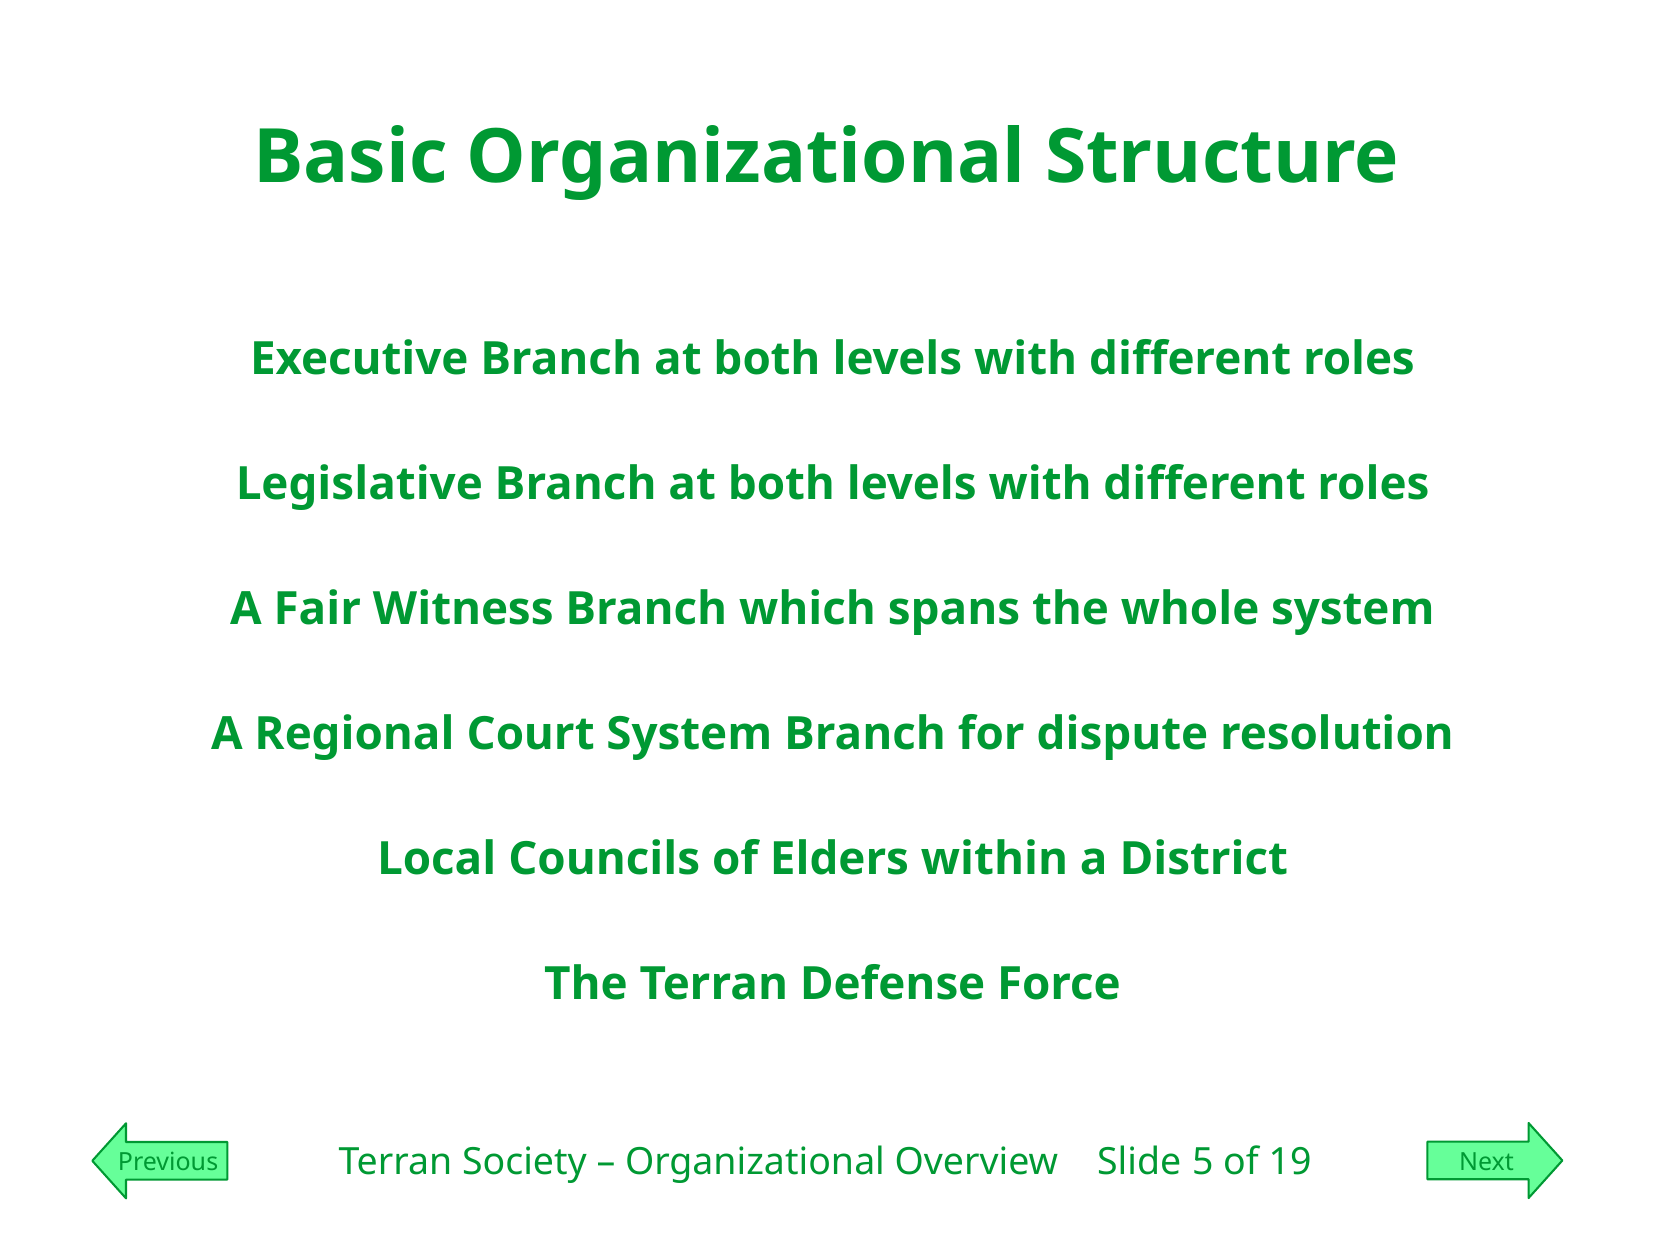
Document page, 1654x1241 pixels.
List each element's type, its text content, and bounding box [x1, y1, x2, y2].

text_box Executive Branch at both levels with different roles Legislative Branch at both levels with different roles A Fair Witness Branch which spans the whole system A Regional Court System Branch for dispute resolution Local Councils of Elders within a District The Terran Defense Force [165, 271, 1501, 1067]
text_box Terran Society – Organizational Overview Slide <number> of 19 [270, 1126, 1381, 1241]
title Basic Organizational Structure [82, 83, 1571, 223]
text_box Next [1427, 1122, 1563, 1199]
text_box Previous [92, 1123, 228, 1199]
